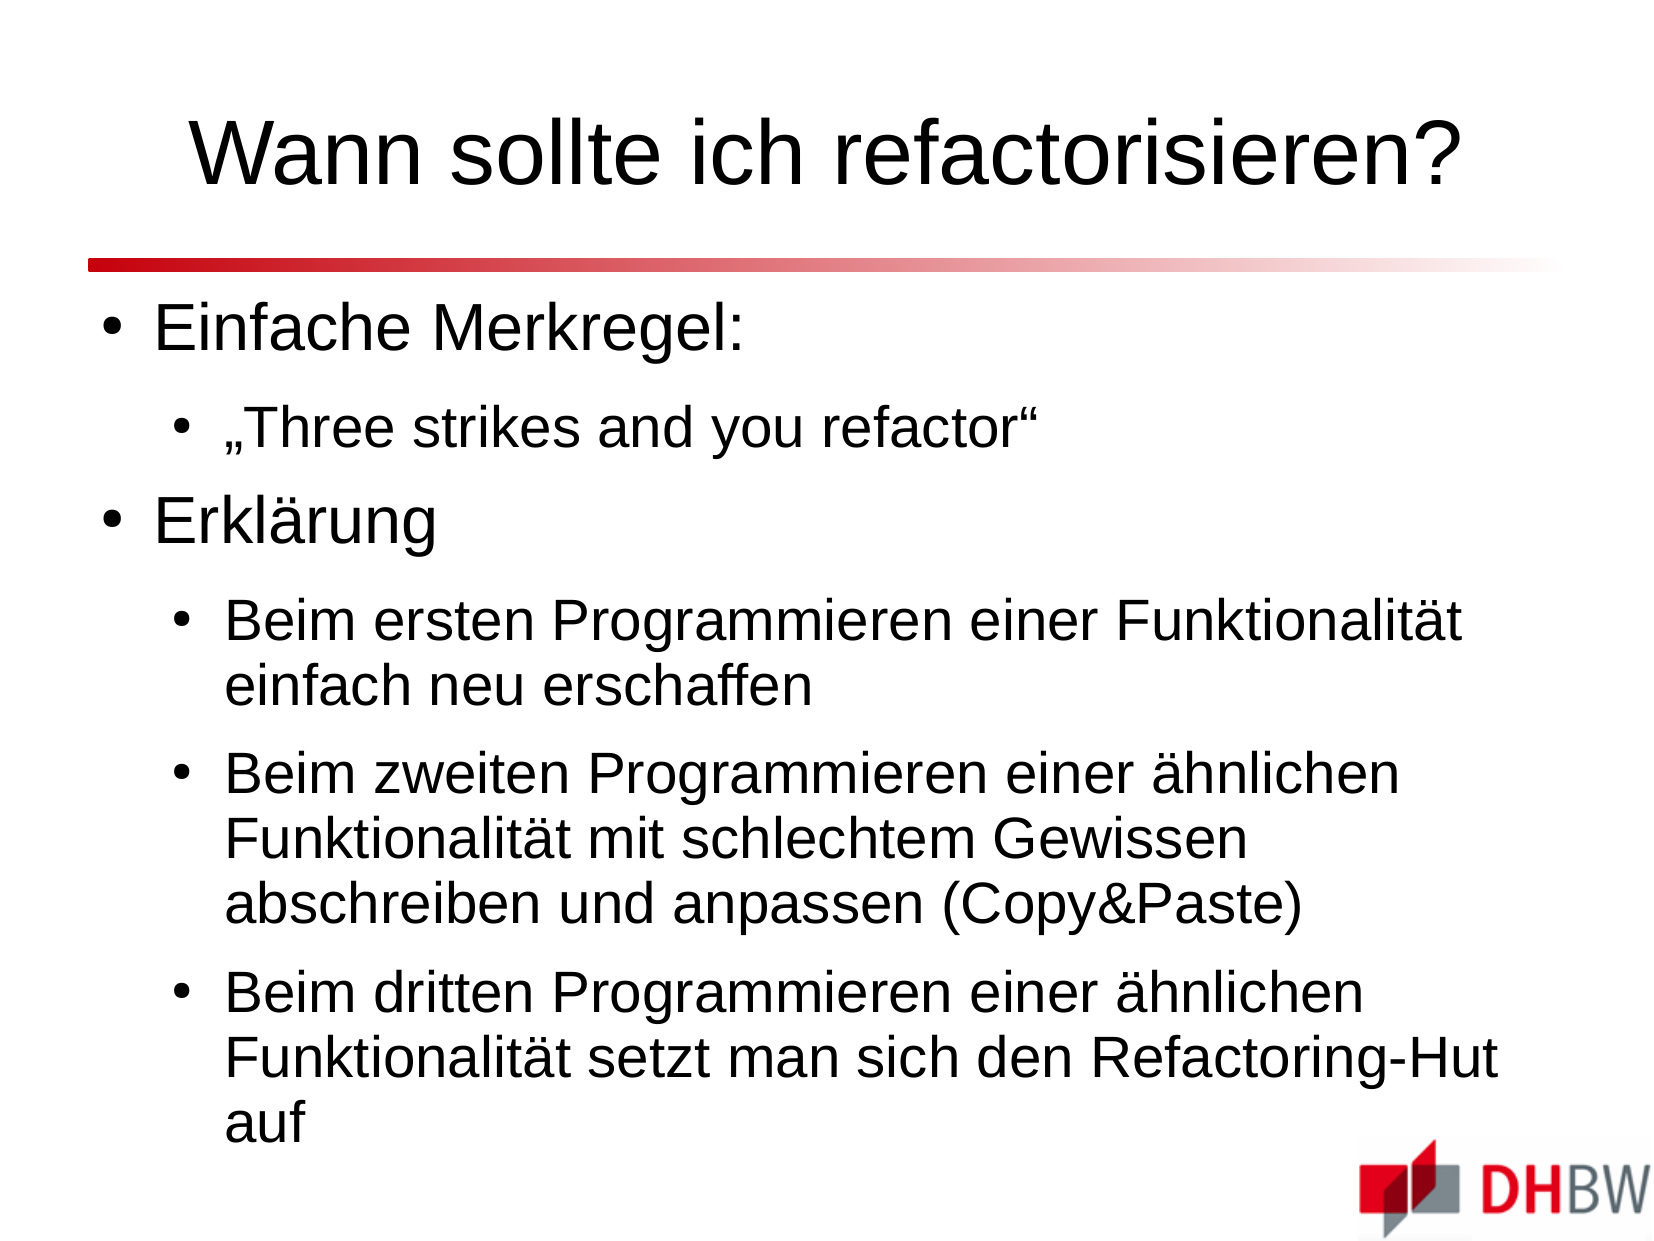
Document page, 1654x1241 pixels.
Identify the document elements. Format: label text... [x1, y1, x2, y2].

picture [1358, 1137, 1652, 1241]
list Einfache Merkregel: „Three strikes and you refactor“ Erklärung Beim ersten Programmieren einer Funktionalität einfach neu erschaffen Beim zweiten Programmieren einer ähnlichen Funktionalität mit schlechtem Gewissen abschreiben und anpassen (Copy&Paste) Beim dritten Programmieren einer ähnlichen Funktionalität setzt man sich den Refactoring-Hut auf [82, 290, 1571, 1152]
title Wann sollte ich refactorisieren? [82, 56, 1571, 250]
